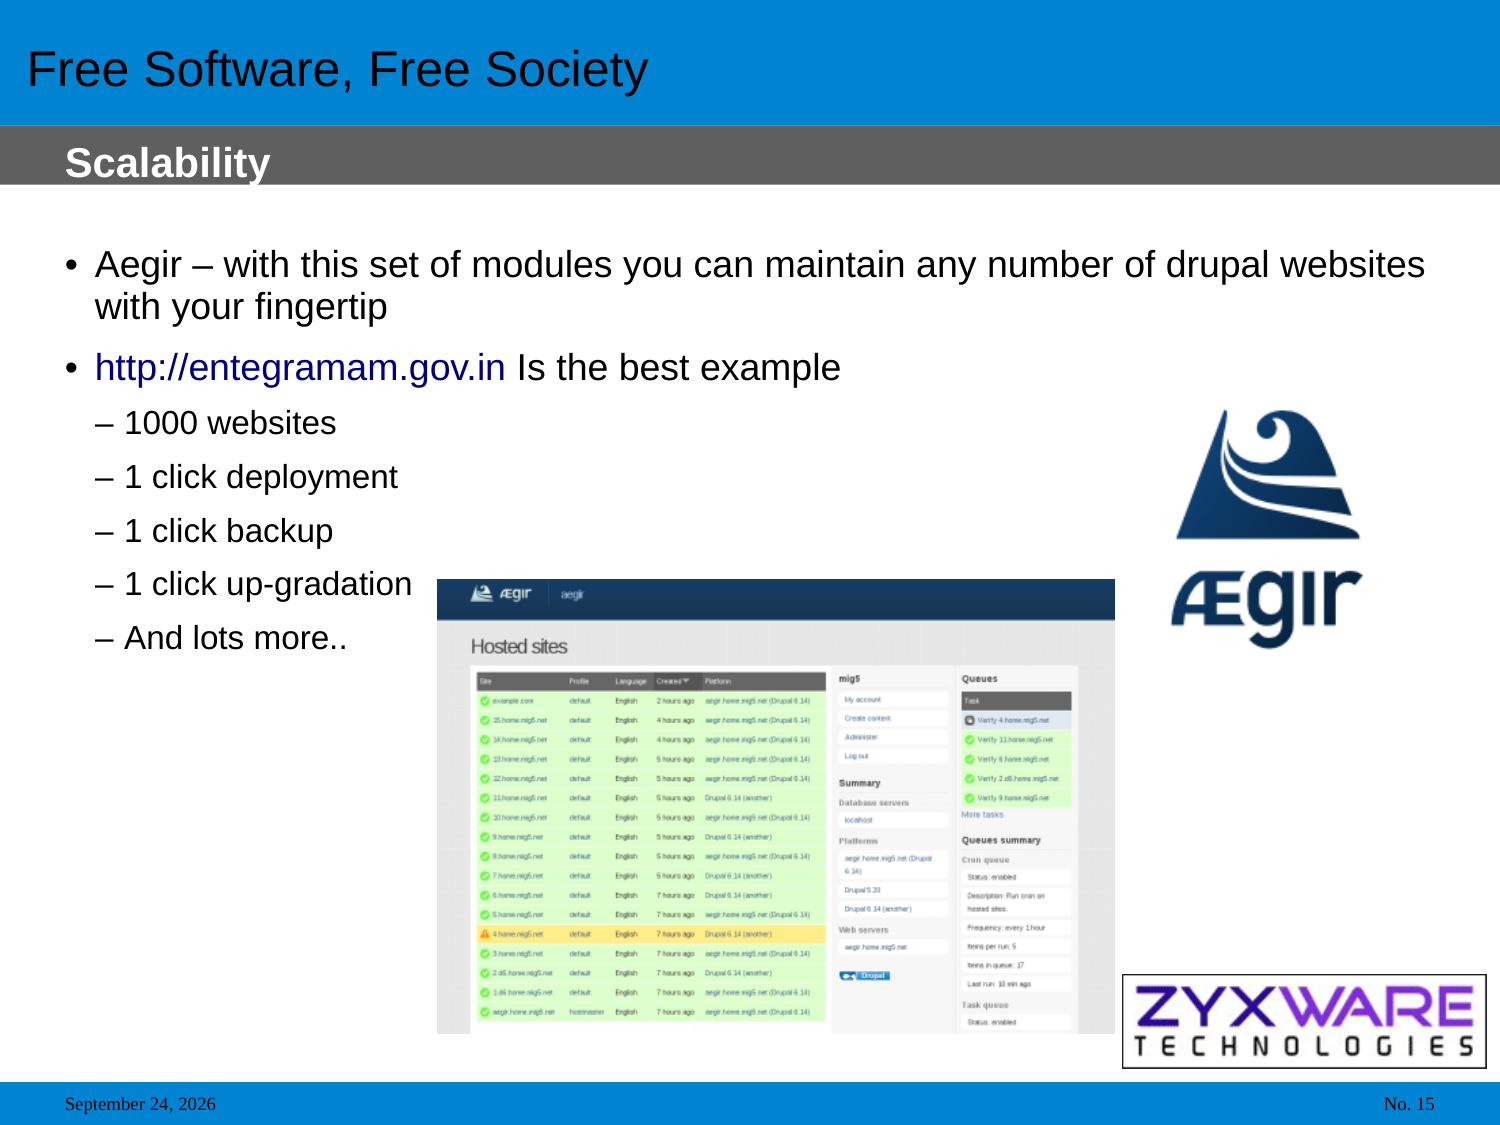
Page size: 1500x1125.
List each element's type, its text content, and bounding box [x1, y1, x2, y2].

picture [1122, 974, 1487, 1069]
title Scalability [64, 139, 1436, 187]
picture [1117, 379, 1418, 680]
picture [437, 579, 1115, 1034]
list Aegir – with this set of modules you can maintain any number of drupal websites with your fingertip http://entegramam.gov.in Is the best example 1000 websites 1 click deployment 1 click backup 1 click up-gradation And lots more.. [64, 243, 1436, 972]
